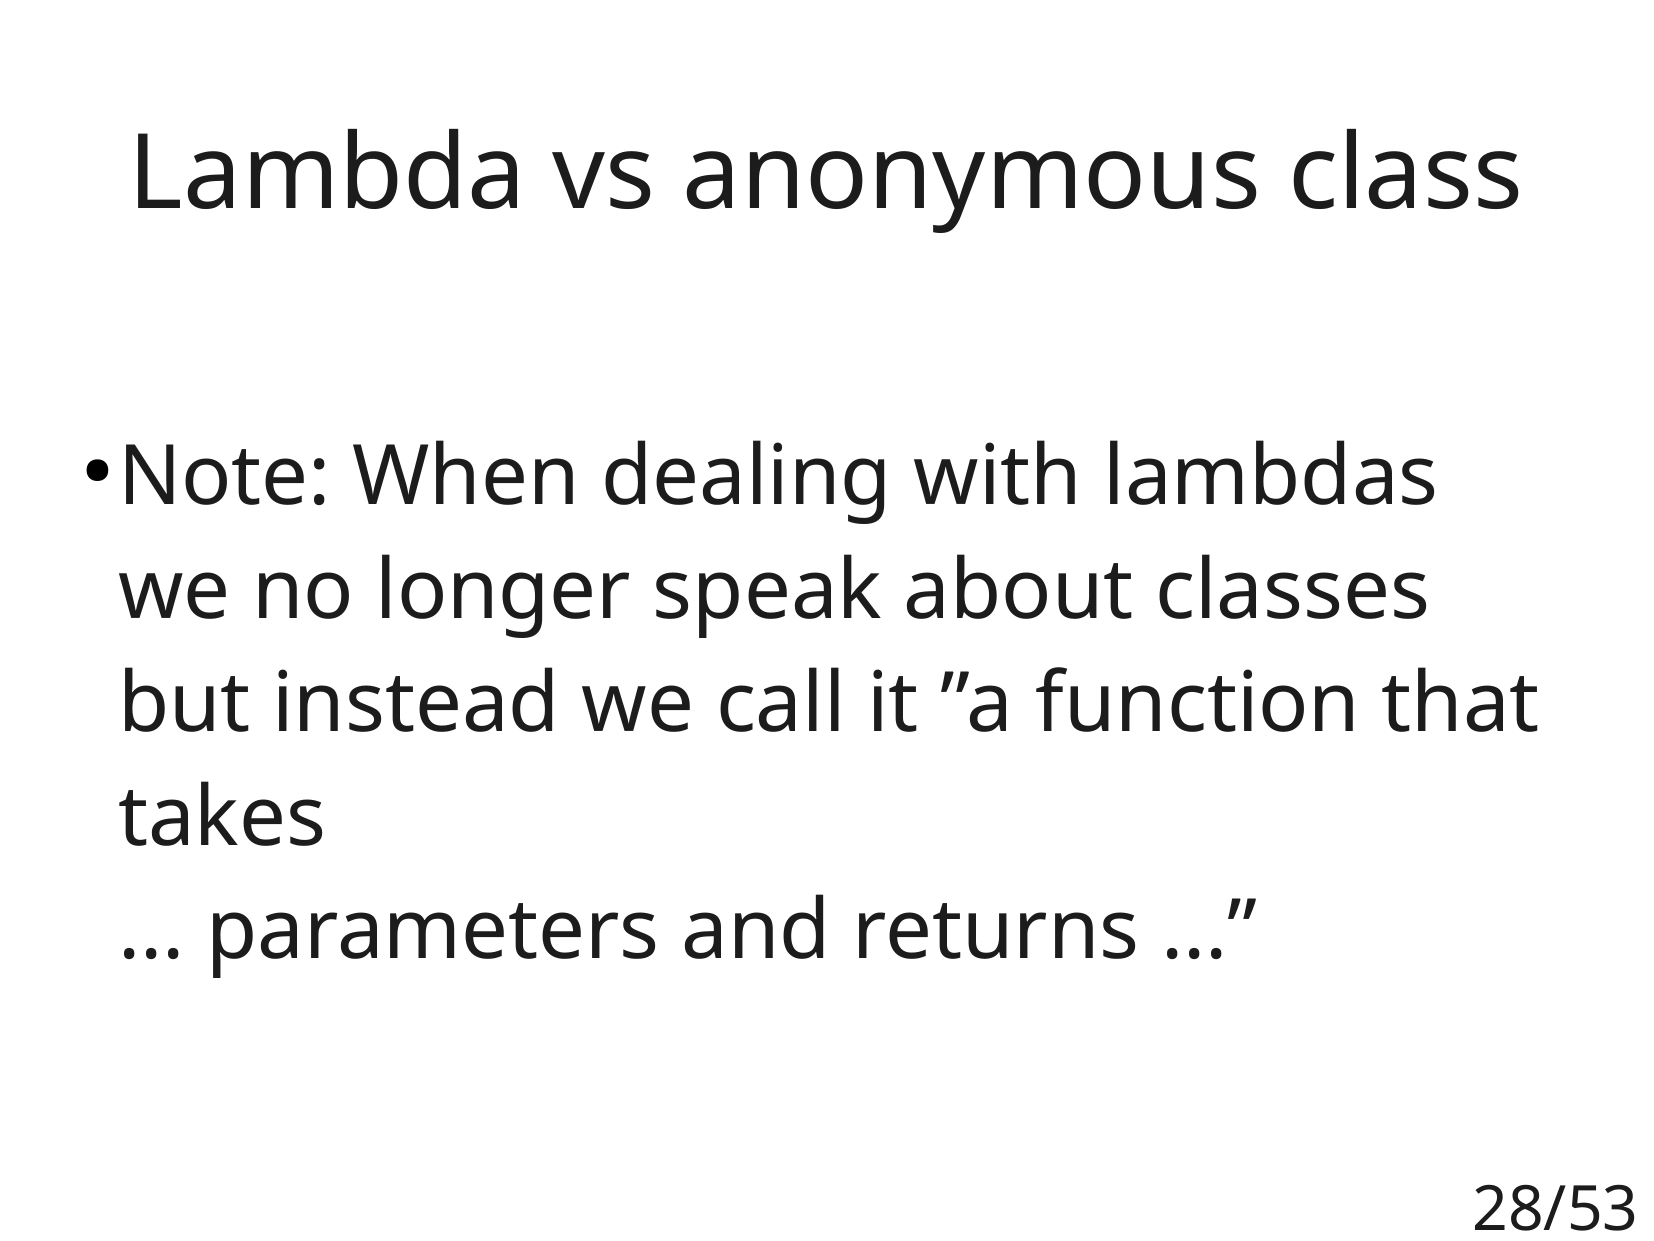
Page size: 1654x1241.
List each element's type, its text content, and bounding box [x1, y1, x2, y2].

subtitle Note: When dealing with lambdas we no longer speak about classes but instead we call it ”a function that takes ... parameters and returns ...” [82, 290, 1571, 1109]
title Lambda vs anonymous class [82, 64, 1571, 272]
text_box <numer>/53 [1071, 1155, 1654, 1241]
